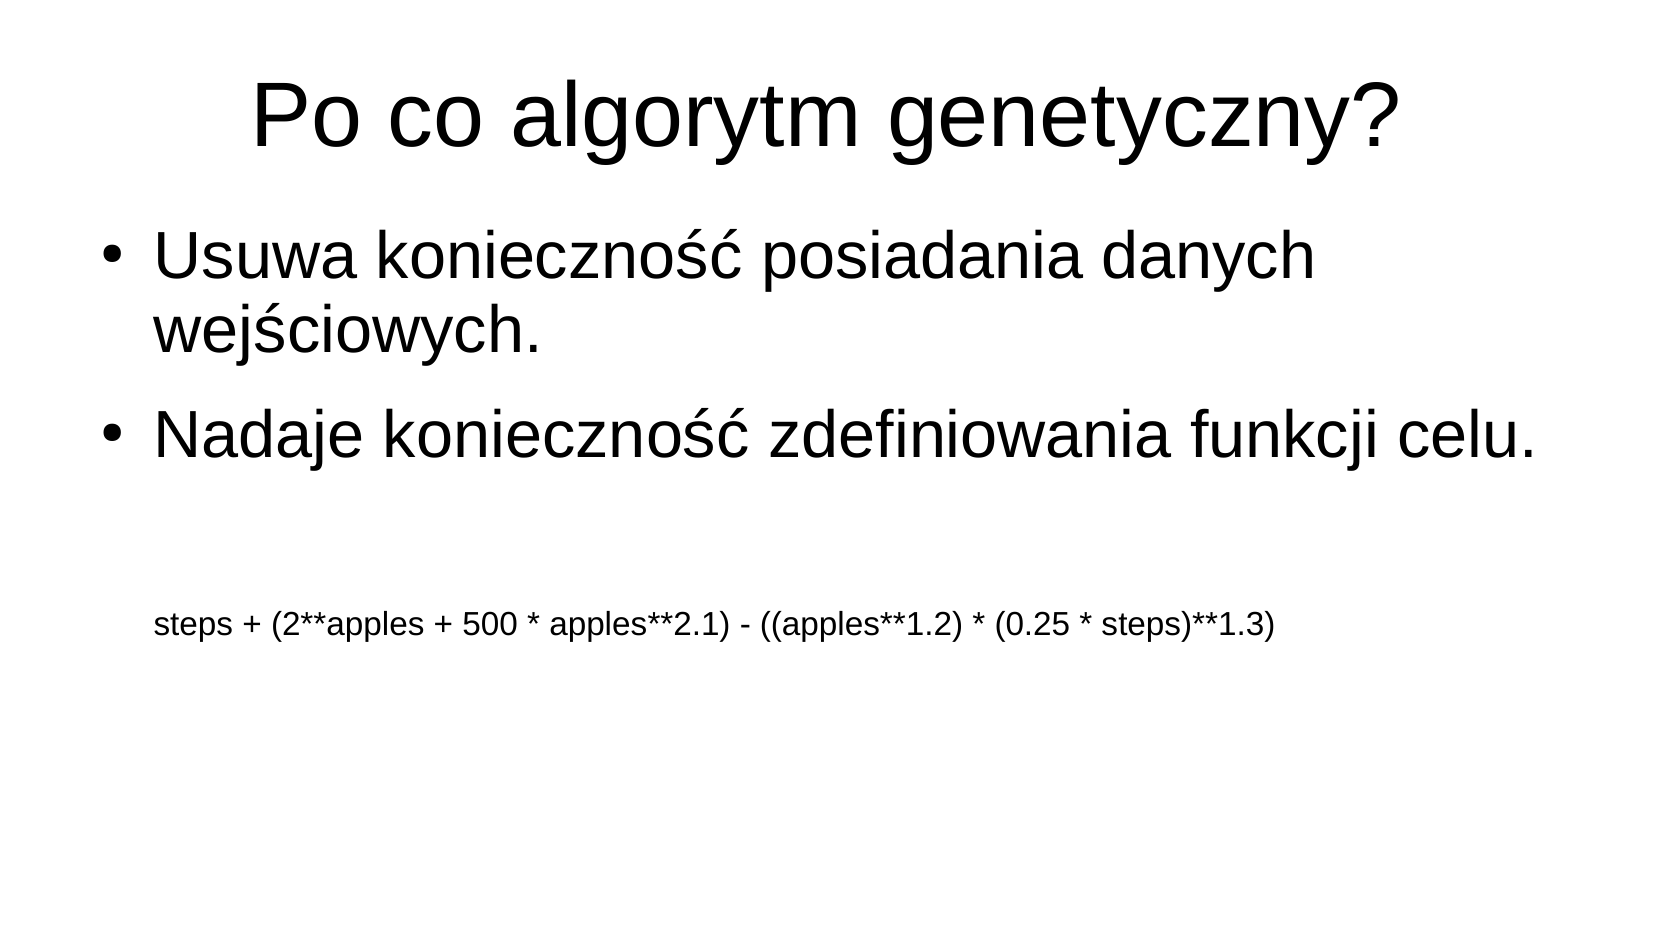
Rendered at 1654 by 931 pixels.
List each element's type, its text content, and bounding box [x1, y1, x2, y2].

list Usuwa konieczność posiadania danych wejściowych. Nadaje konieczność zdefiniowania funkcji celu. steps + (2**apples + 500 * apples**2.1) - ((apples**1.2) * (0.25 * steps)**1.3) [82, 217, 1571, 758]
title Po co algorytm genetyczny? [82, 37, 1571, 193]
